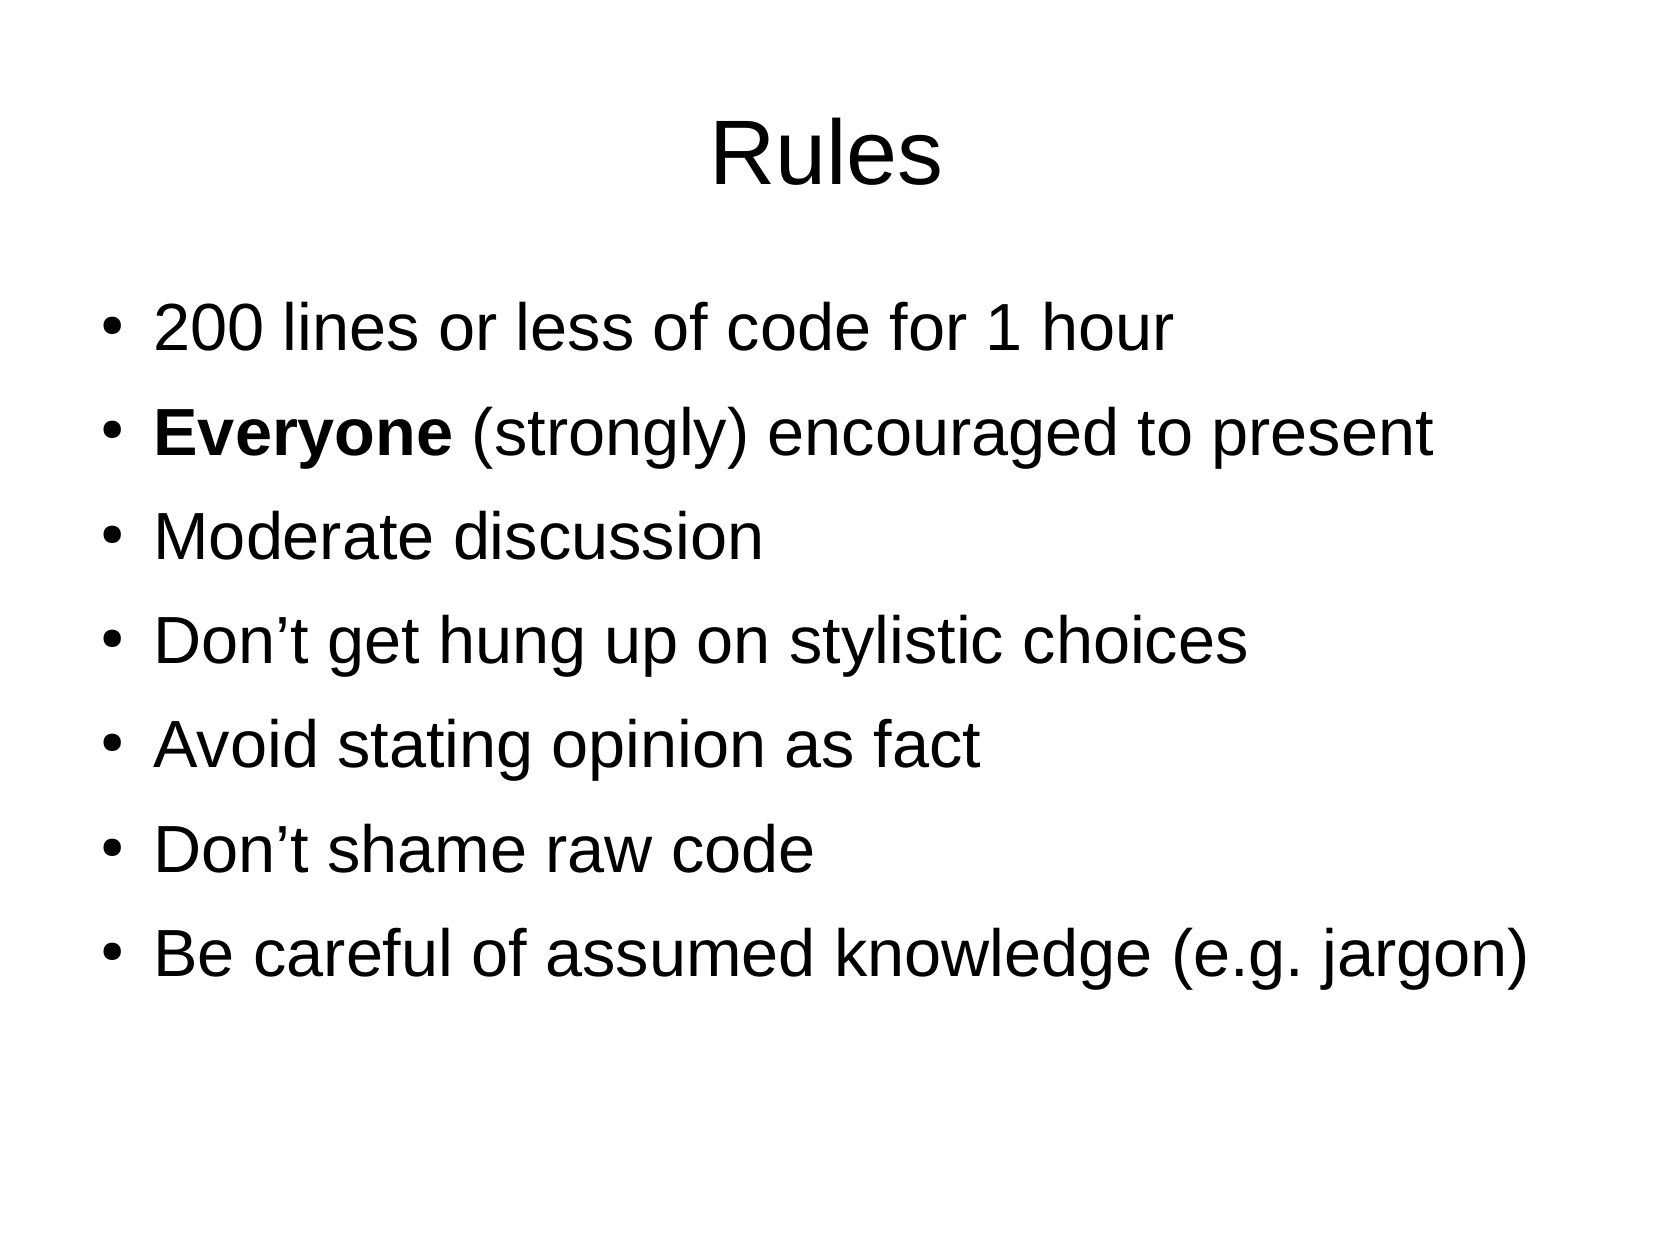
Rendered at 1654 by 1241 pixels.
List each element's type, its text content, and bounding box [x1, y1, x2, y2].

title Rules [82, 49, 1571, 257]
list 200 lines or less of code for 1 hour Everyone (strongly) encouraged to present Moderate discussion Don’t get hung up on stylistic choices Avoid stating opinion as fact Don’t shame raw code Be careful of assumed knowledge (e.g. jargon) [82, 290, 1571, 1010]
